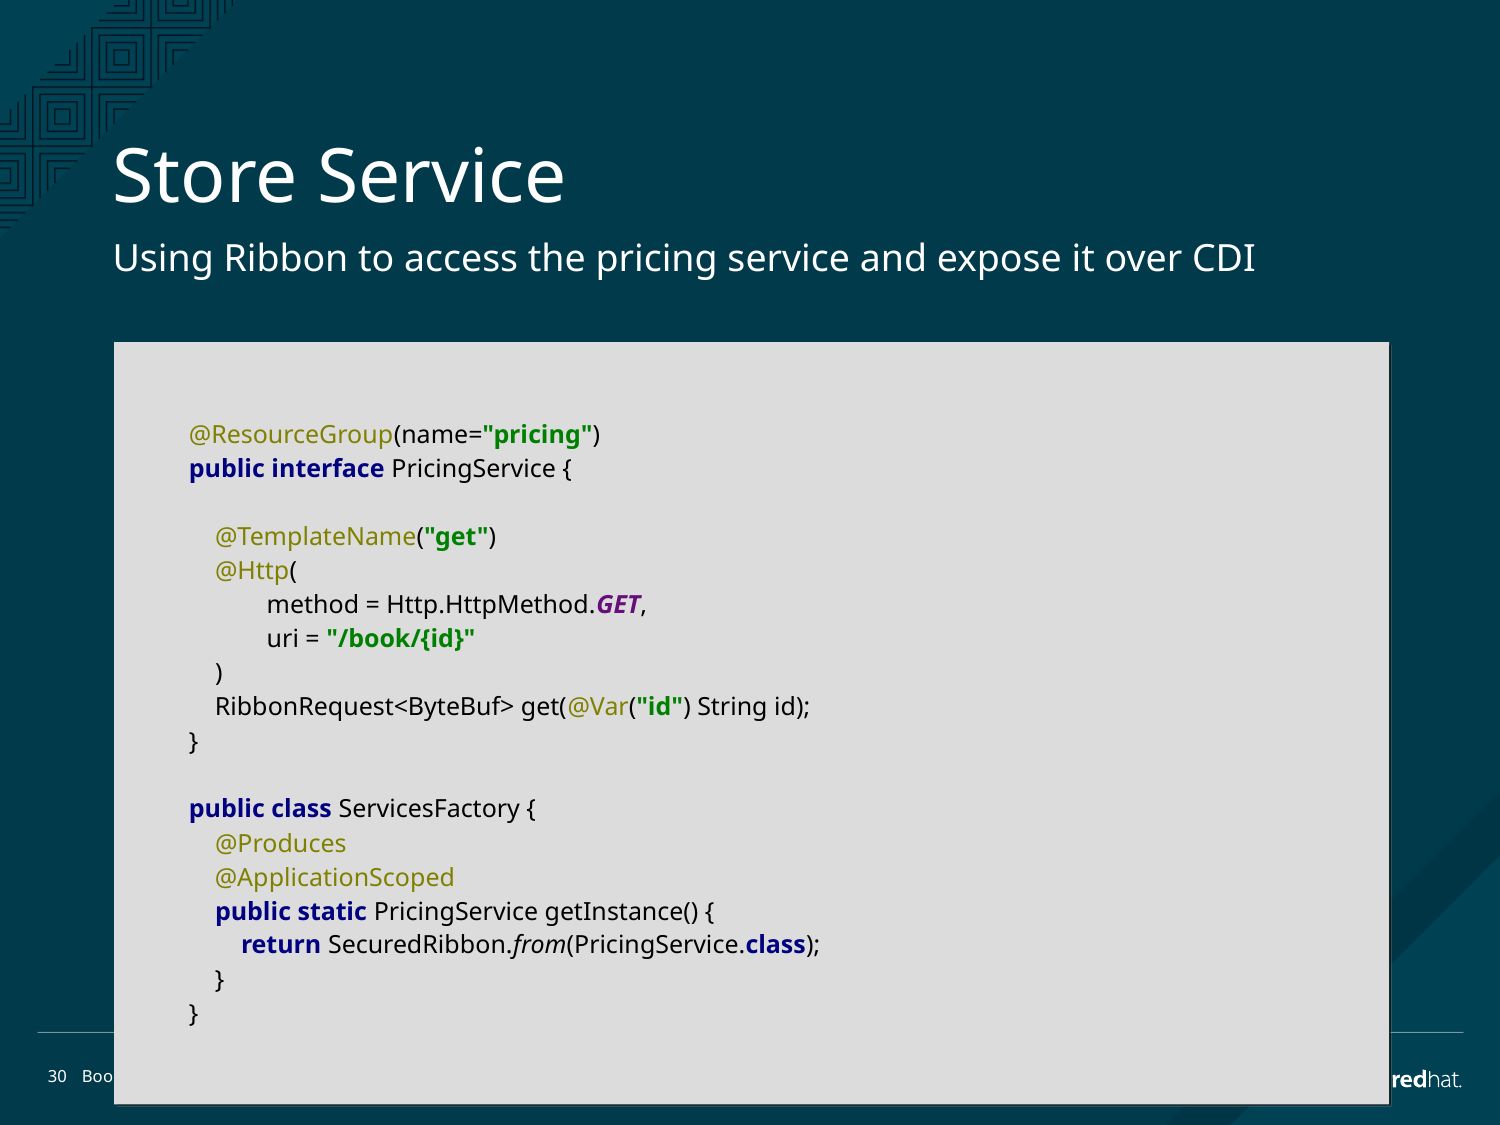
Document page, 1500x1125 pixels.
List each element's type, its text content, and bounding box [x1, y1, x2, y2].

text_box Using Ribbon to access the pricing service and expose it over CDI [112, 231, 1388, 332]
title Store Service [112, 0, 1388, 225]
text_box @ResourceGroup(name="pricing") public interface PricingService { @TemplateName("get") @Http( method = Http.HttpMethod.GET, uri = "/book/{id}" ) RibbonRequest<ByteBuf> get(@Var("id") String id); } public class ServicesFactory { @Produces @ApplicationScoped public static PricingService getInstance() { return SecuredRibbon.from(PricingService.class); } } [114, 342, 1390, 1020]
